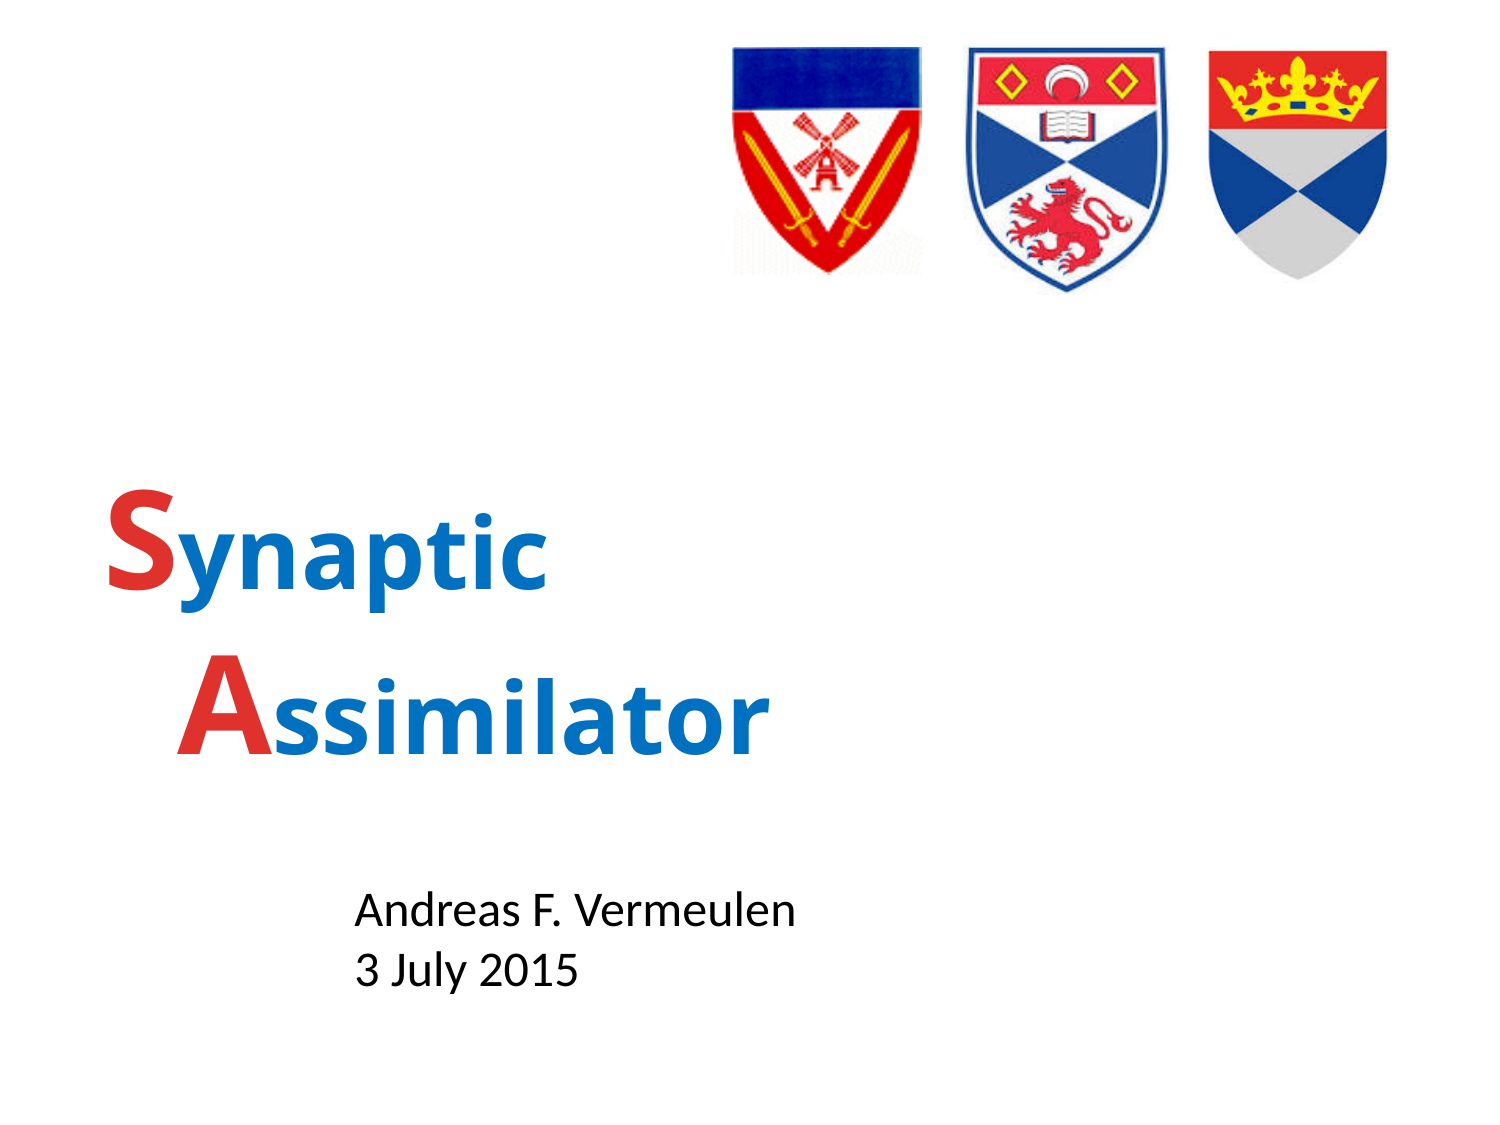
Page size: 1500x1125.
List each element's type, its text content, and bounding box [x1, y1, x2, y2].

picture [963, 45, 1170, 296]
text_box Synaptic Assimilator [88, 444, 1382, 624]
text_box Andreas F. Vermeulen 3 July 2015 [354, 891, 1146, 981]
picture [732, 47, 922, 275]
picture [1181, 47, 1418, 284]
